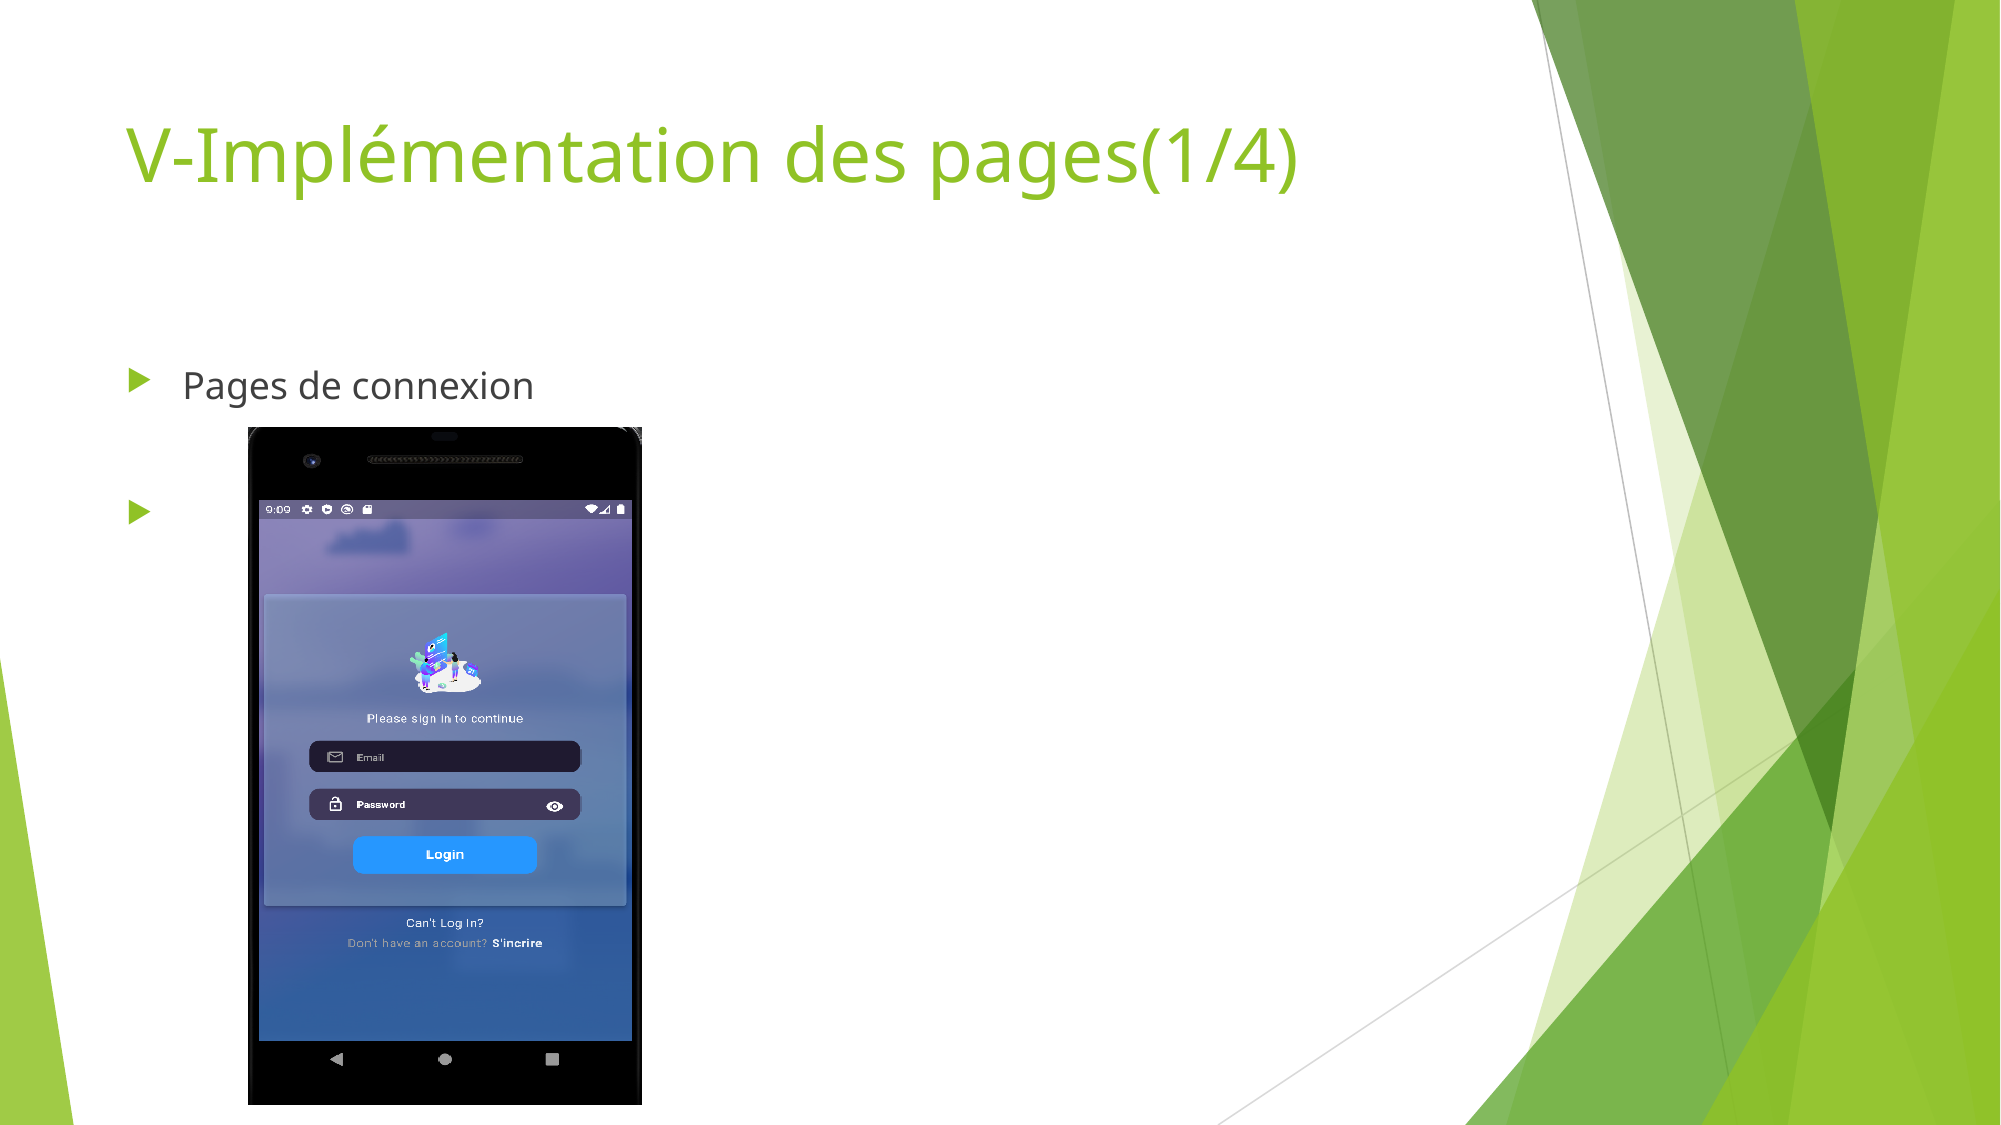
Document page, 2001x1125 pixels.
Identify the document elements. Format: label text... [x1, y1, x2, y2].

title V-Implémentation des pages(1/4) [111, 99, 1522, 317]
picture [248, 427, 642, 1105]
list Pages de connexion [111, 354, 1522, 992]
